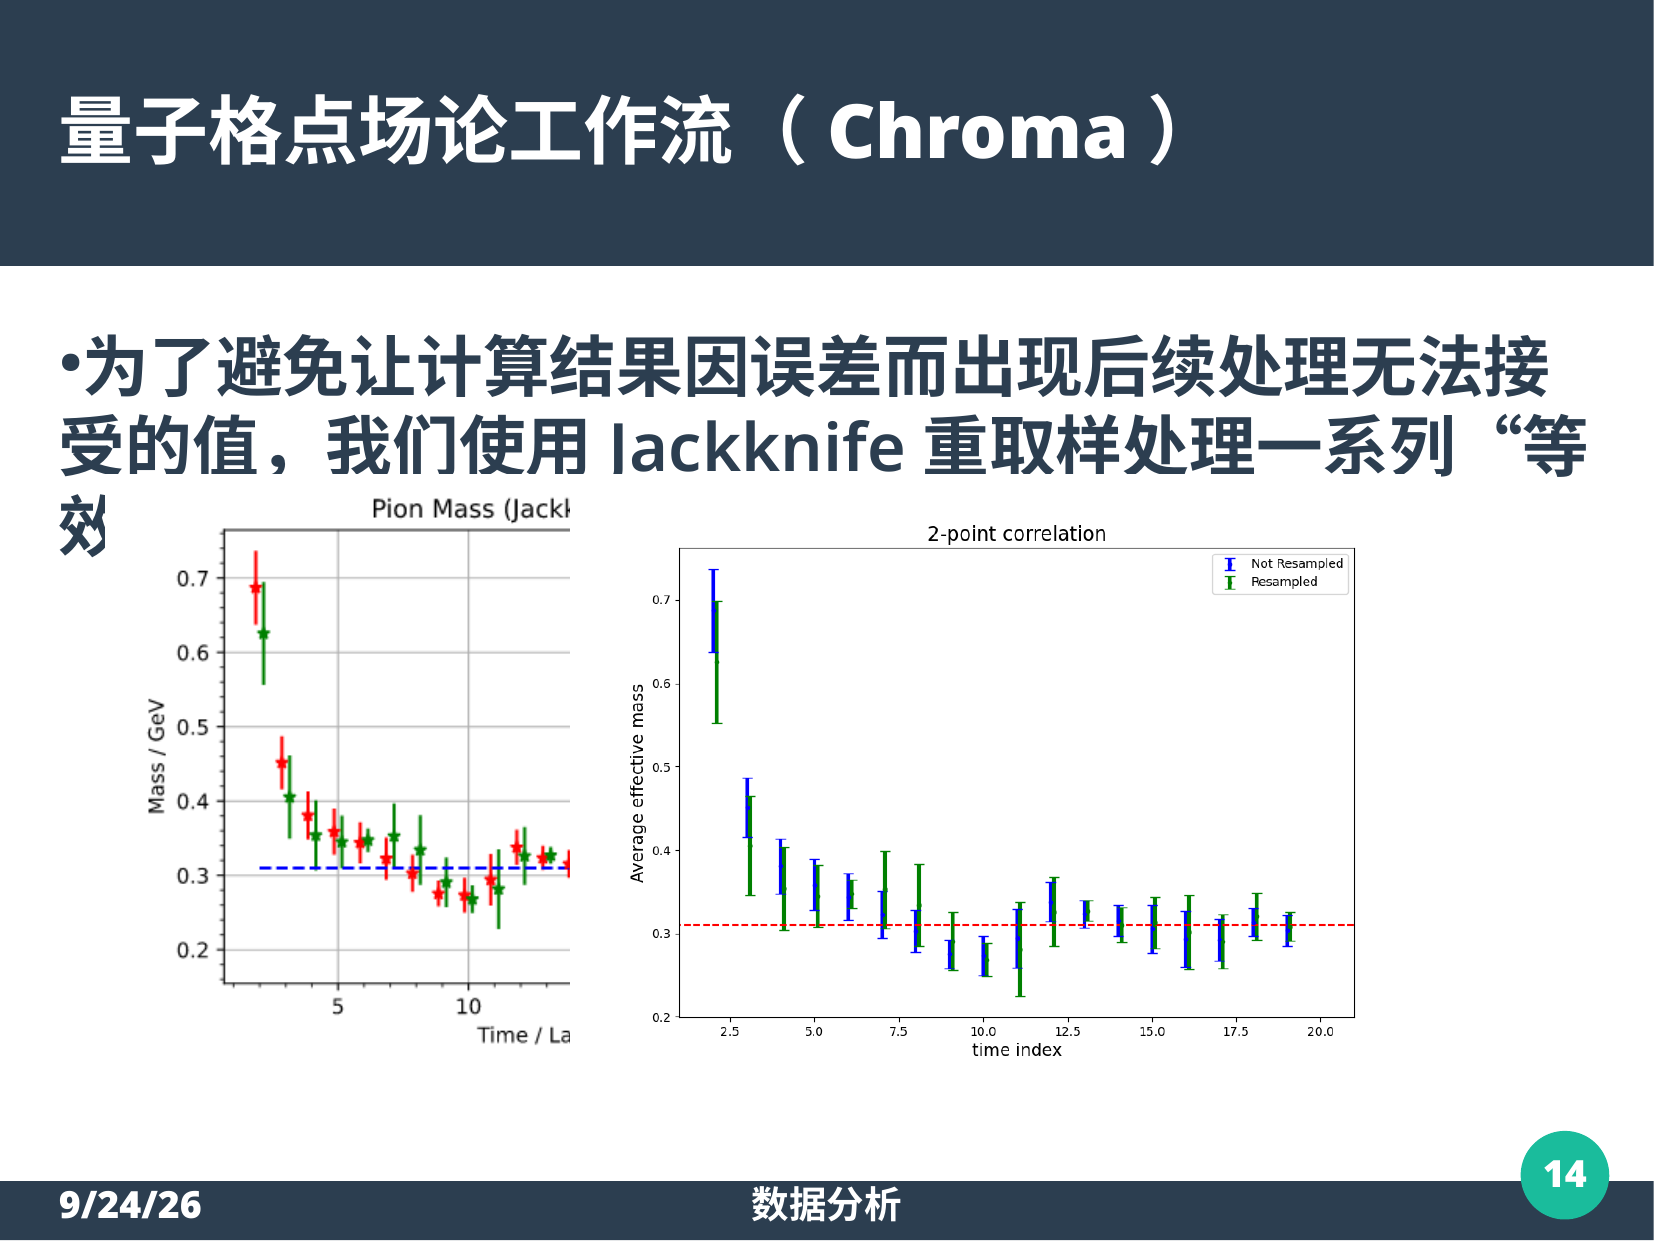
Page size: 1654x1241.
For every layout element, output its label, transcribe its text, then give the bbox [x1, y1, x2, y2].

title 量子格点场论工作流（Chroma） [59, 49, 1595, 207]
text_box [1505, 1116, 1625, 1235]
list 为了避免让计算结果因误差而出现后续处理无法接受的值，我们使用Jackknife重取样处理一系列“等效数据” [59, 324, 1595, 1152]
text_box [59, 1181, 532, 1241]
picture [105, 474, 1441, 1084]
text_box 数据分析 [561, 1181, 1093, 1241]
